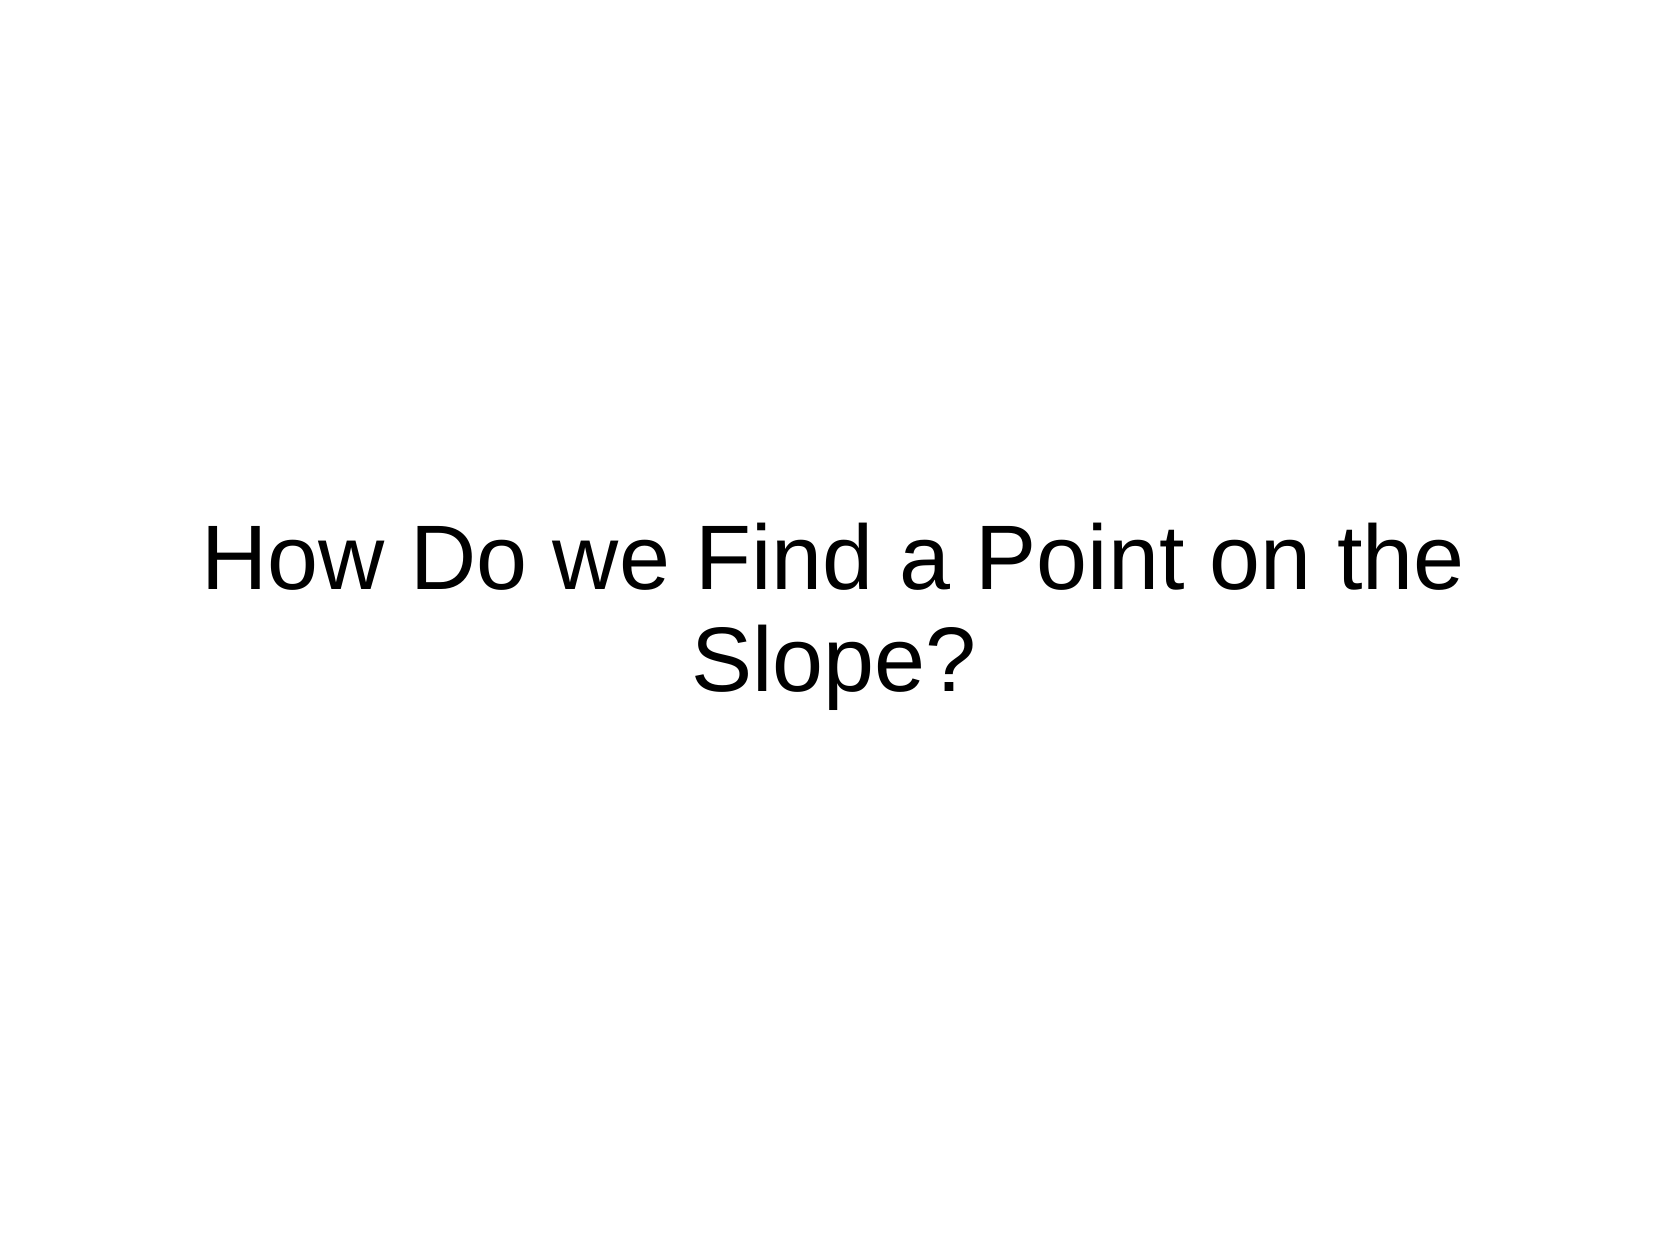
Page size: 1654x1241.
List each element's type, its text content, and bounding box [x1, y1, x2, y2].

title How Do we Find a Point on the Slope? [90, 495, 1579, 723]
